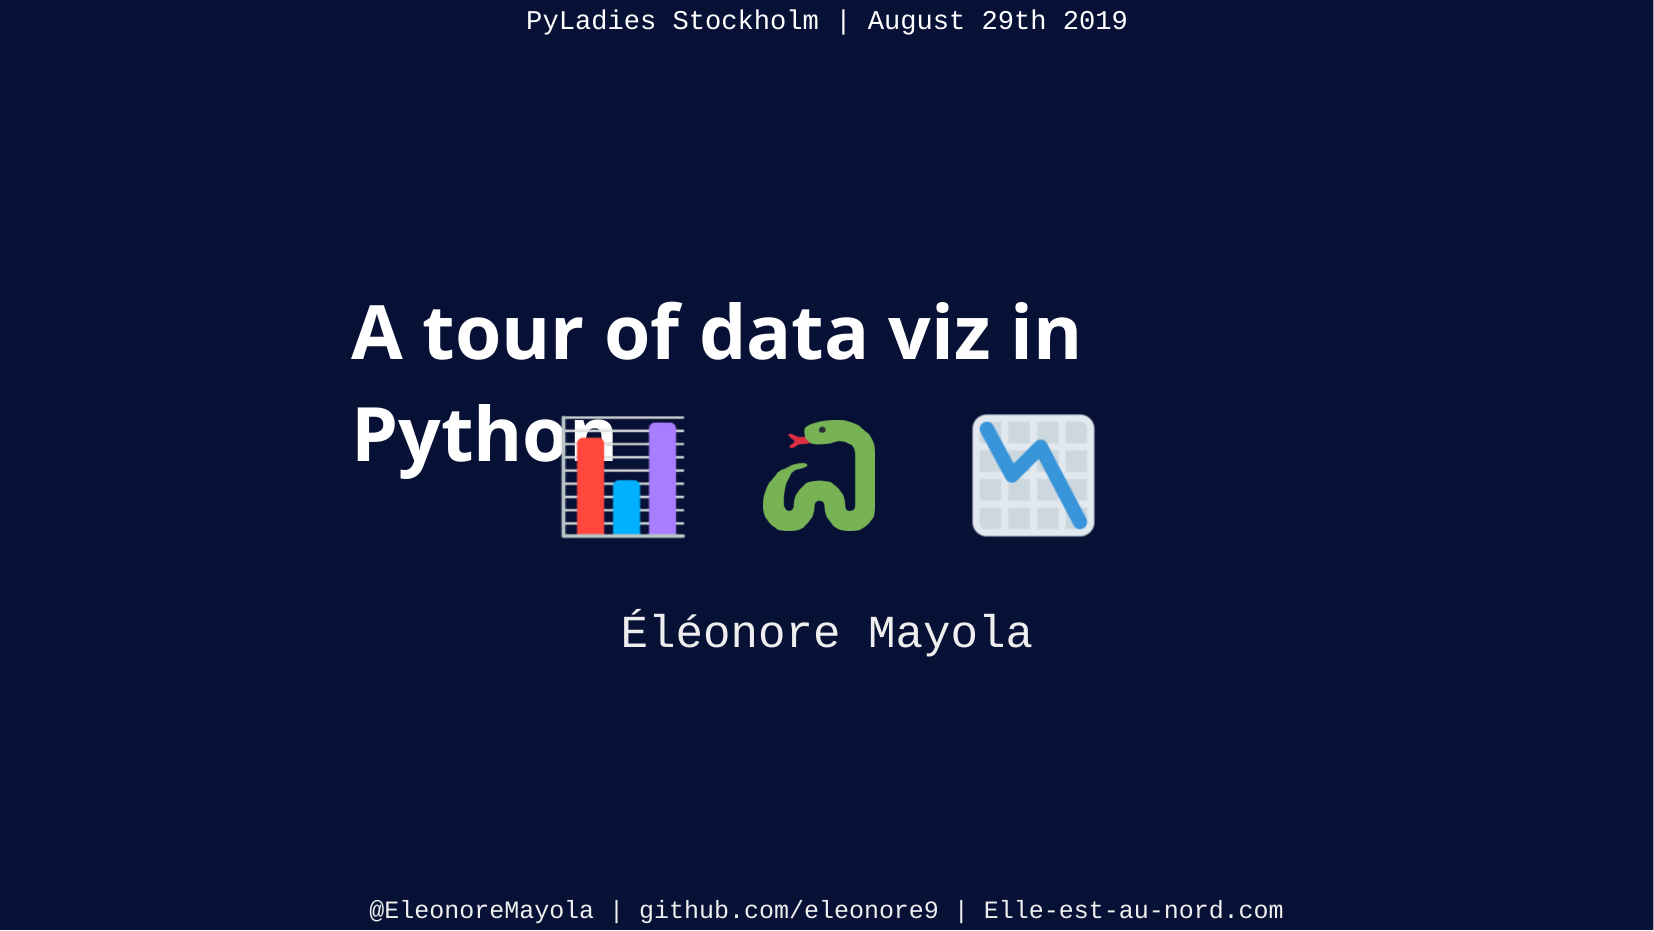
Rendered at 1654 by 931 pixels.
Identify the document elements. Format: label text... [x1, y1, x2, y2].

text_box Éléonore Mayola [561, 602, 1093, 679]
picture [555, 407, 692, 544]
text_box @EleonoreMayola | github.com/eleonore9 | Elle-est-au-nord.com [295, 862, 1359, 931]
text_box A tour of data viz in Python [336, 271, 1329, 375]
picture [763, 420, 875, 531]
picture [968, 410, 1099, 541]
text_box PyLadies Stockholm | August 29th 2019 [265, 0, 1388, 60]
